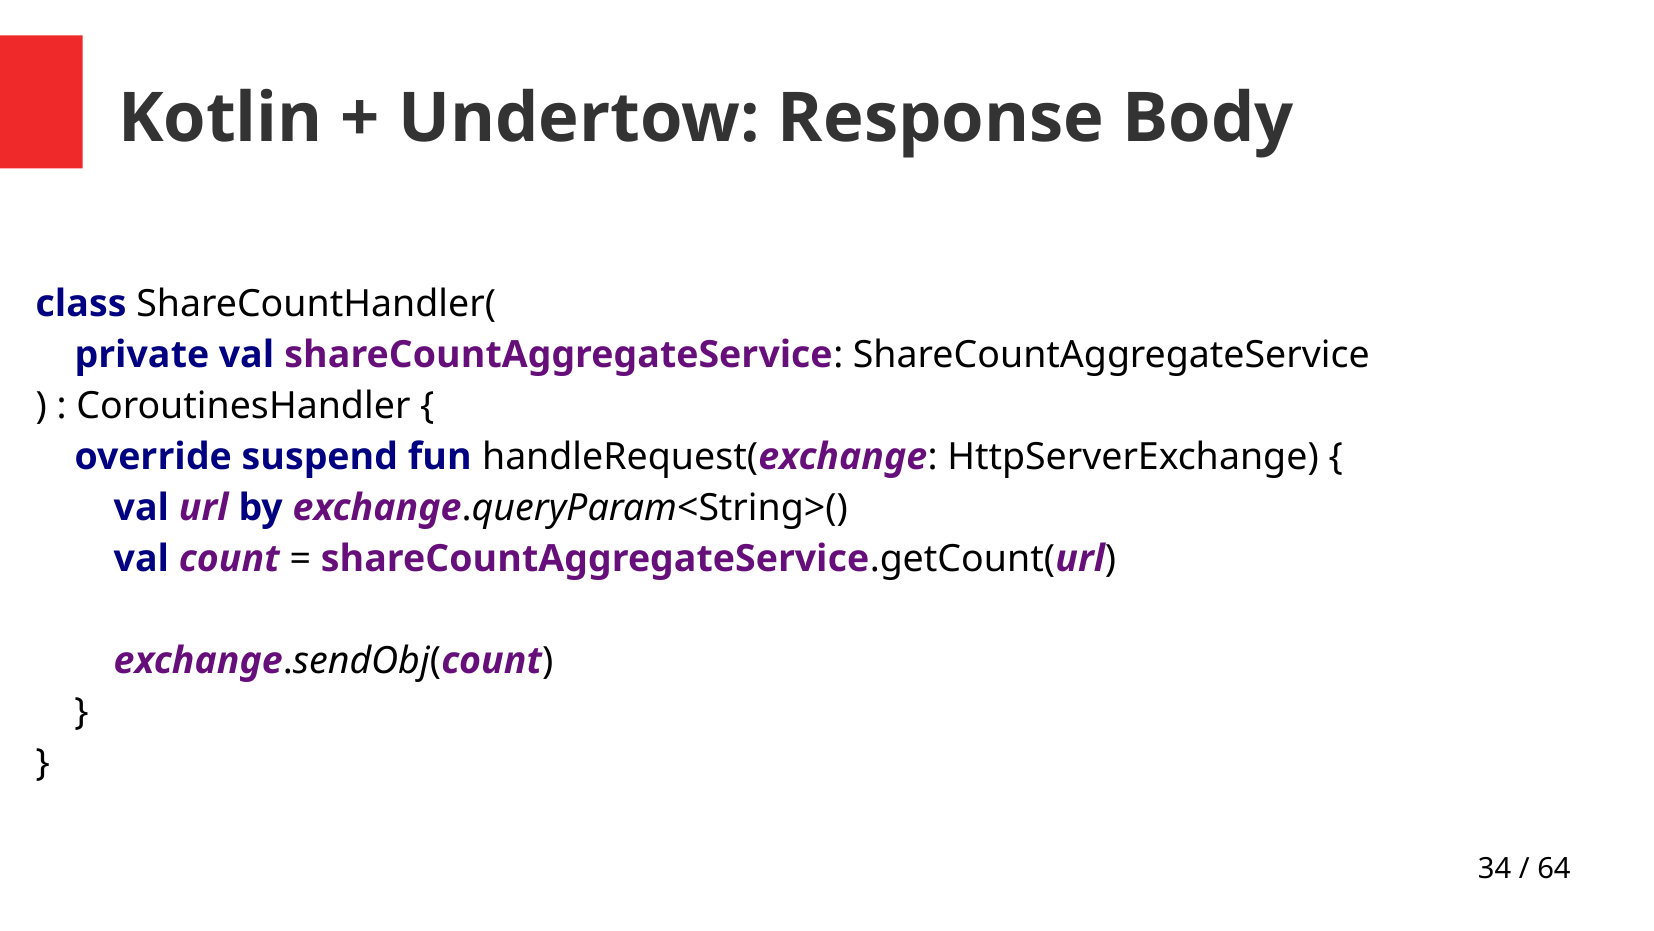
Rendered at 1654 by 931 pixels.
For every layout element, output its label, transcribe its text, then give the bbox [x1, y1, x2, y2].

text_box class ShareCountHandler( private val shareCountAggregateService: ShareCountAggregateService ) : CoroutinesHandler { override suspend fun handleRequest(exchange: HttpServerExchange) { val url by exchange.queryParam<String>() val count = shareCountAggregateService.getCount(url) exchange.sendObj(count) } } [20, 269, 1626, 746]
title Kotlin + Undertow: Response Body [118, 37, 1571, 193]
